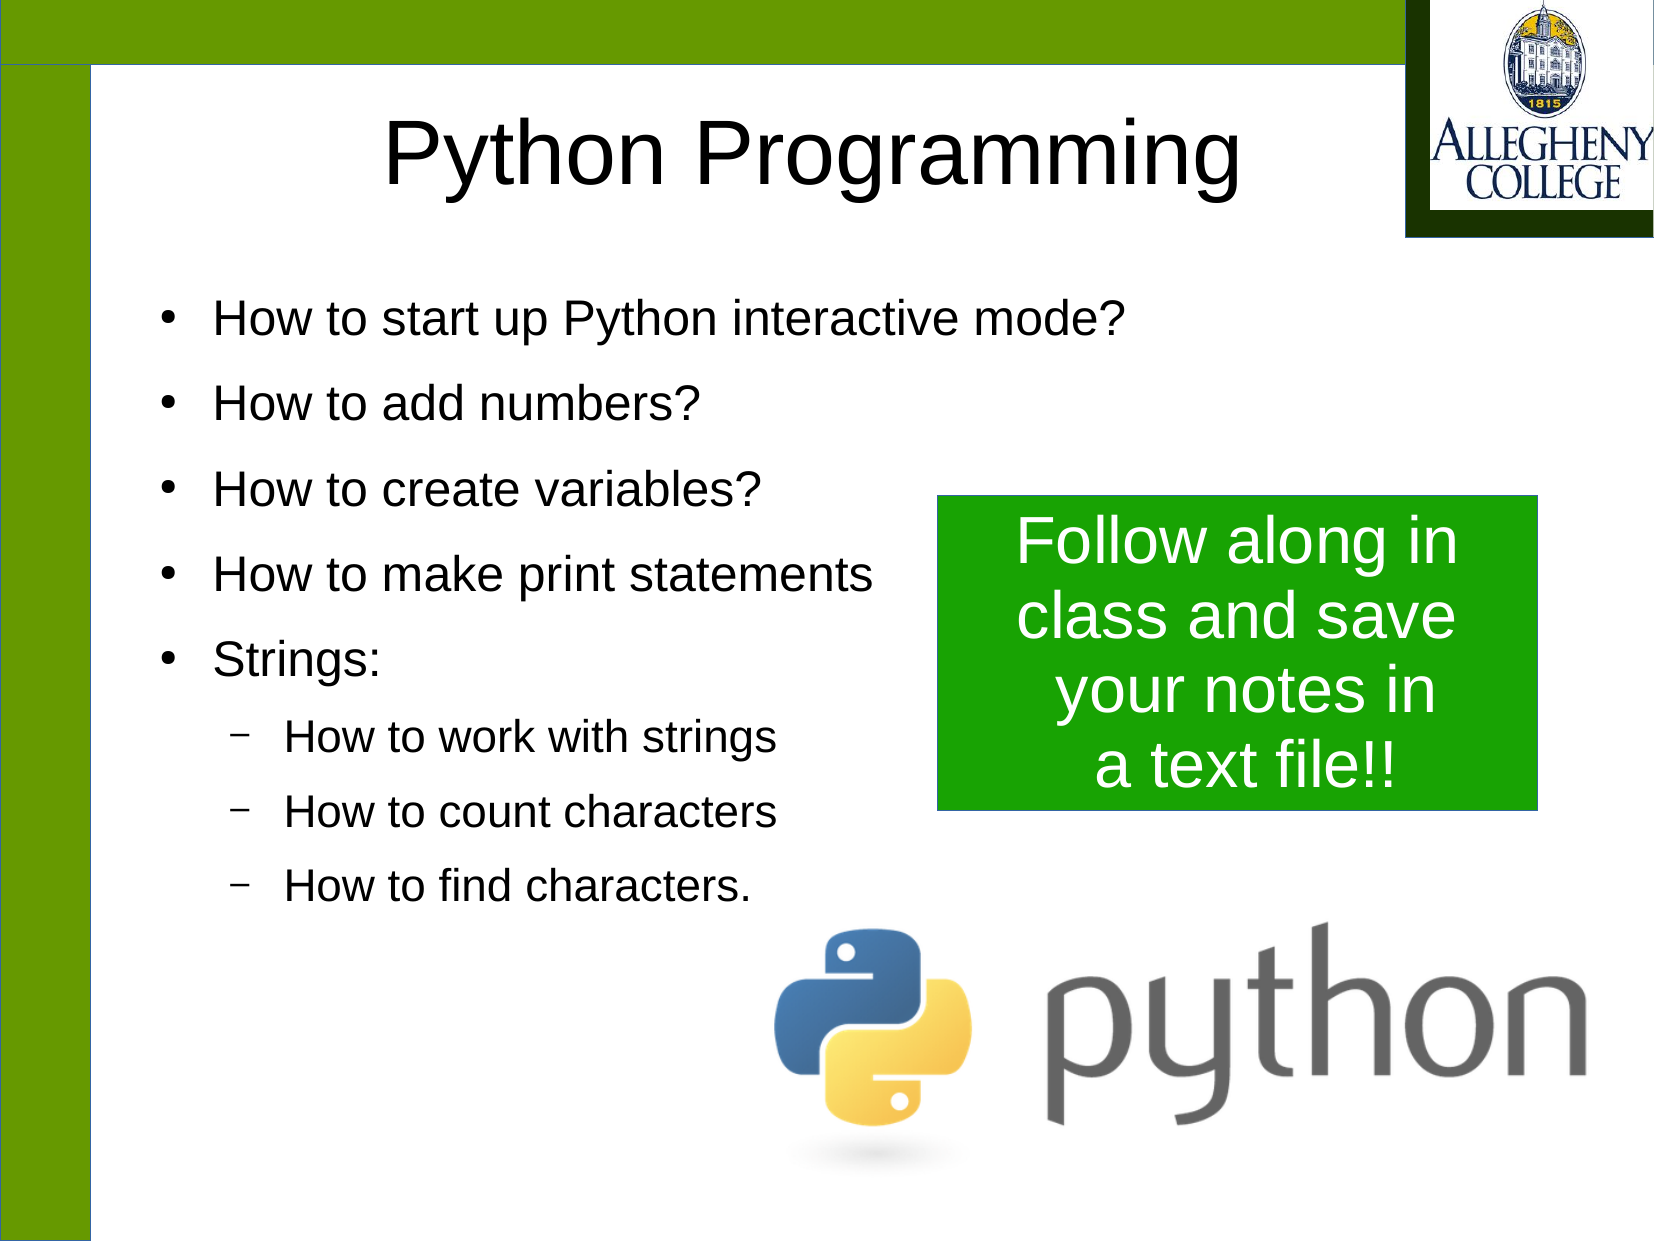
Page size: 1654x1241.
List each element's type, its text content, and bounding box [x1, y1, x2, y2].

text_box Follow along in class and save your notes in a text file!! [937, 495, 1538, 811]
picture [1430, 0, 1654, 210]
picture [765, 897, 1611, 1194]
text_box [0, 0, 1654, 1241]
title Python Programming [112, 65, 1515, 257]
list How to start up Python interactive mode? How to add numbers? How to create variables? How to make print statements Strings: How to work with strings How to count characters How to find characters. [141, 290, 1630, 1010]
